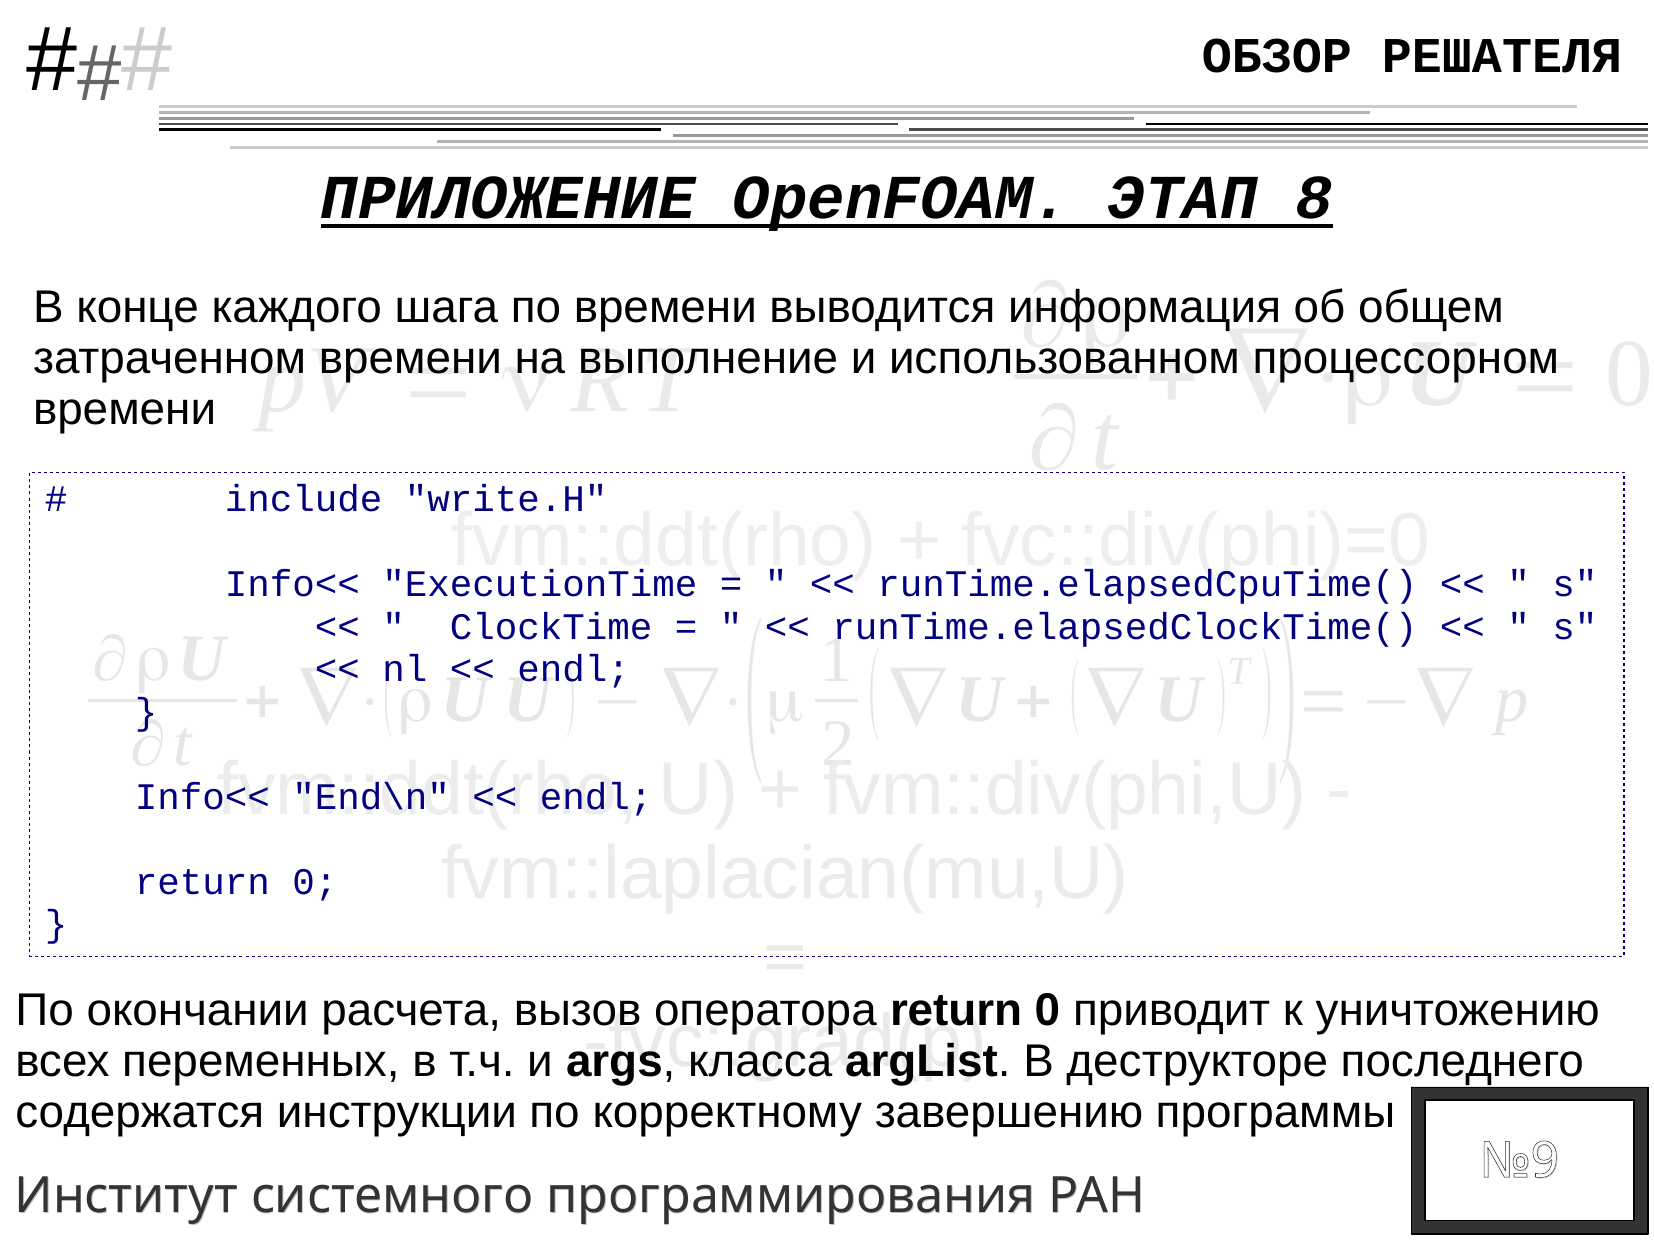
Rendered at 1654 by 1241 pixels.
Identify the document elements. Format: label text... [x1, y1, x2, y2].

title ПРИЛОЖЕНИЕ OpenFOAM. ЭТАП 8 [0, 147, 1654, 257]
text_box # include "write.H" Info<< "ExecutionTime = " << runTime.elapsedCpuTime() << " s" << " ClockTime = " << runTime.elapsedClockTime() << " s" << nl << endl; } Info<< "End\n" << endl; return 0; } [29, 472, 1625, 957]
text_box По окончании расчета, вызов оператора return 0 приводит к уничтожению всех переменных, в т.ч. и args, класса argList. В деструкторе последнего содержатся инструкции по корректному завершению программы [15, 983, 1607, 1138]
text_box В конце каждого шага по времени выводится информация об общем затраченном времени на выполнение и использованном процессорном времени [33, 280, 1625, 435]
